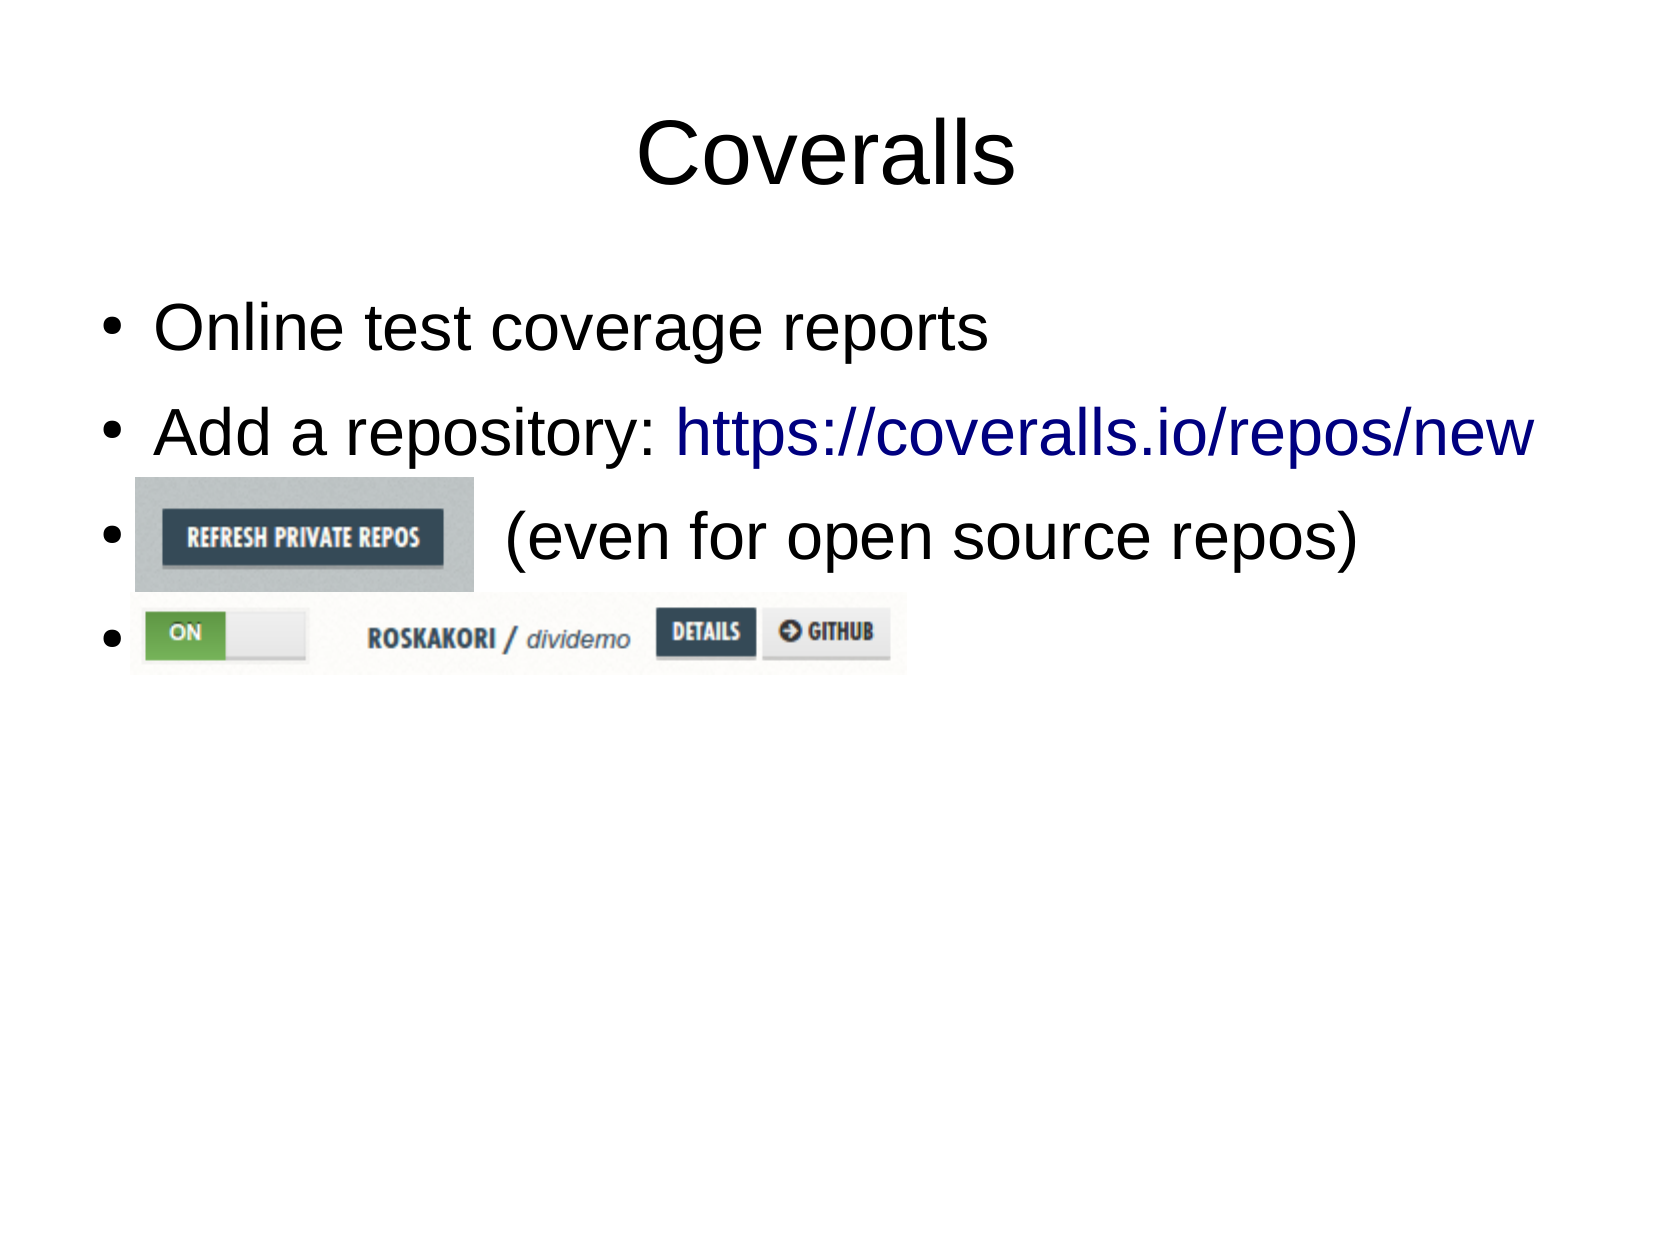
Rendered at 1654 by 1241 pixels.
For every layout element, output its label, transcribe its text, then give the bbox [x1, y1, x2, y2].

list Online test coverage reports Add a repository: https://coveralls.io/repos/new (even for open source repos) [82, 290, 1571, 1010]
picture [130, 477, 907, 676]
title Coveralls [82, 49, 1571, 257]
